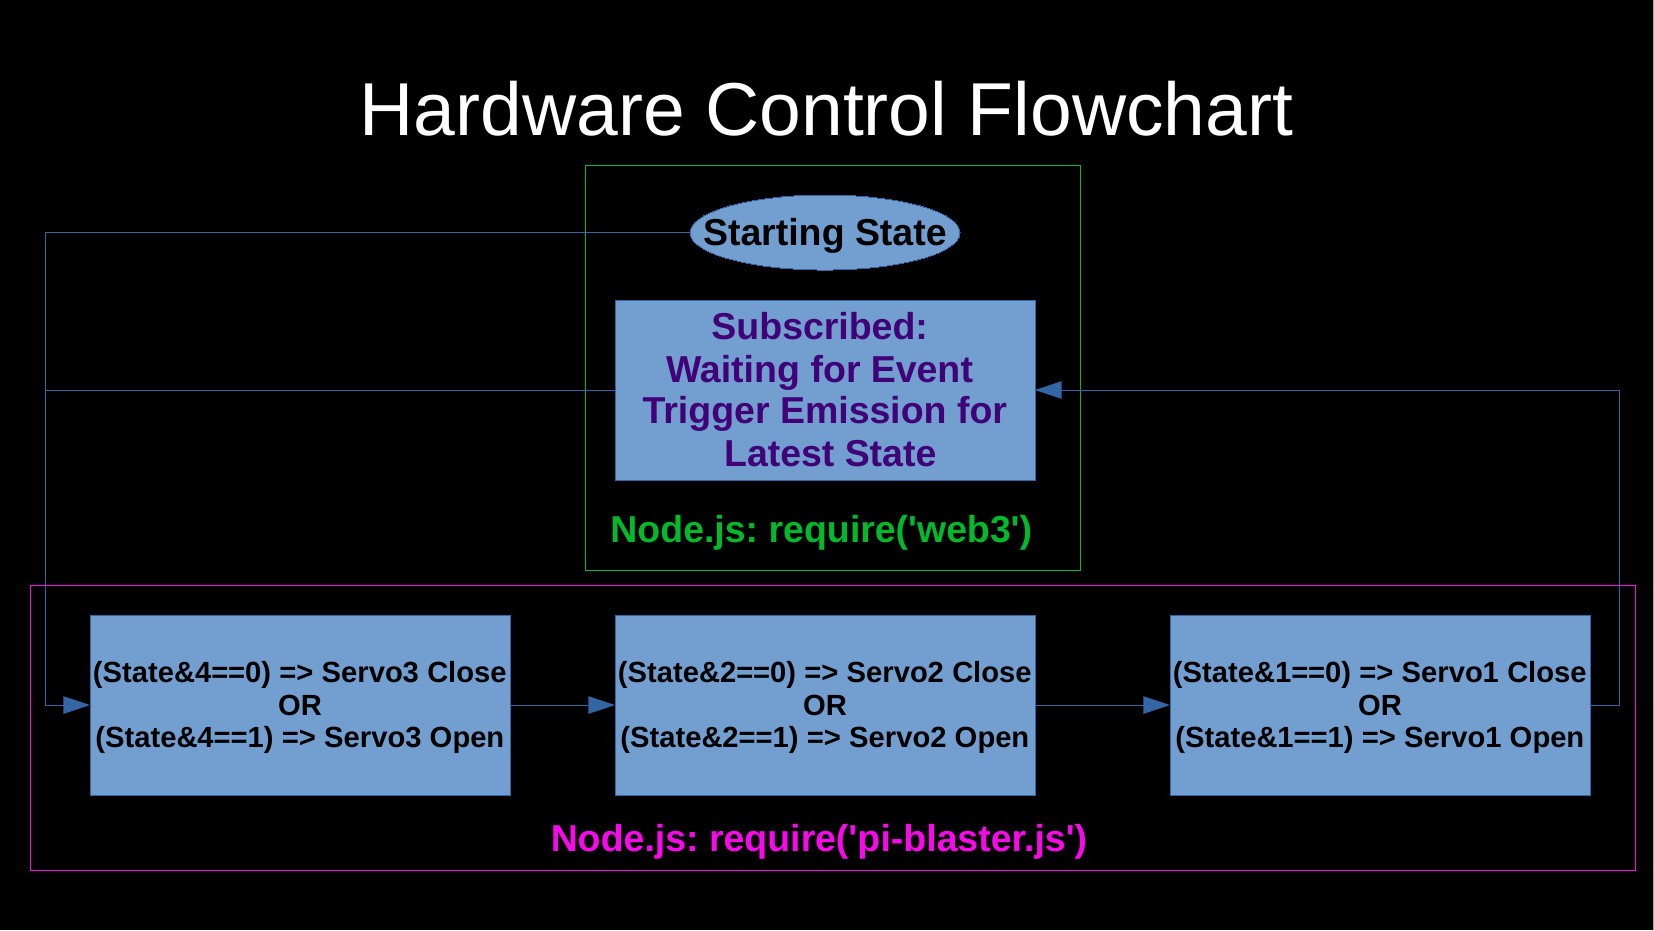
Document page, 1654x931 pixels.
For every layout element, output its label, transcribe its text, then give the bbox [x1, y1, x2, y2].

text_box Starting State [690, 195, 961, 271]
text_box Node.js: require('web3') [0, 501, 1654, 601]
text_box Hardware Control Flowchart [0, 60, 1654, 243]
text_box [30, 601, 1636, 809]
text_box [585, 243, 1081, 390]
text_box Node.js: require('pi-blaster.js') [0, 809, 1654, 909]
text_box Subscribed: Waiting for Event Trigger Emission for Latest State [615, 300, 1036, 481]
text_box (State&1==0) => Servo1 Close OR (State&1==1) => Servo1 Open [1170, 615, 1591, 796]
text_box [46, 601, 1619, 705]
text_box Hardware Control Flowchart [46, 233, 694, 243]
text_box [585, 391, 1081, 501]
text_box (State&2==0) => Servo2 Close OR (State&2==1) => Servo2 Open [615, 615, 1036, 796]
text_box (State&4==0) => Servo3 Close OR (State&4==1) => Servo3 Open [90, 615, 511, 796]
